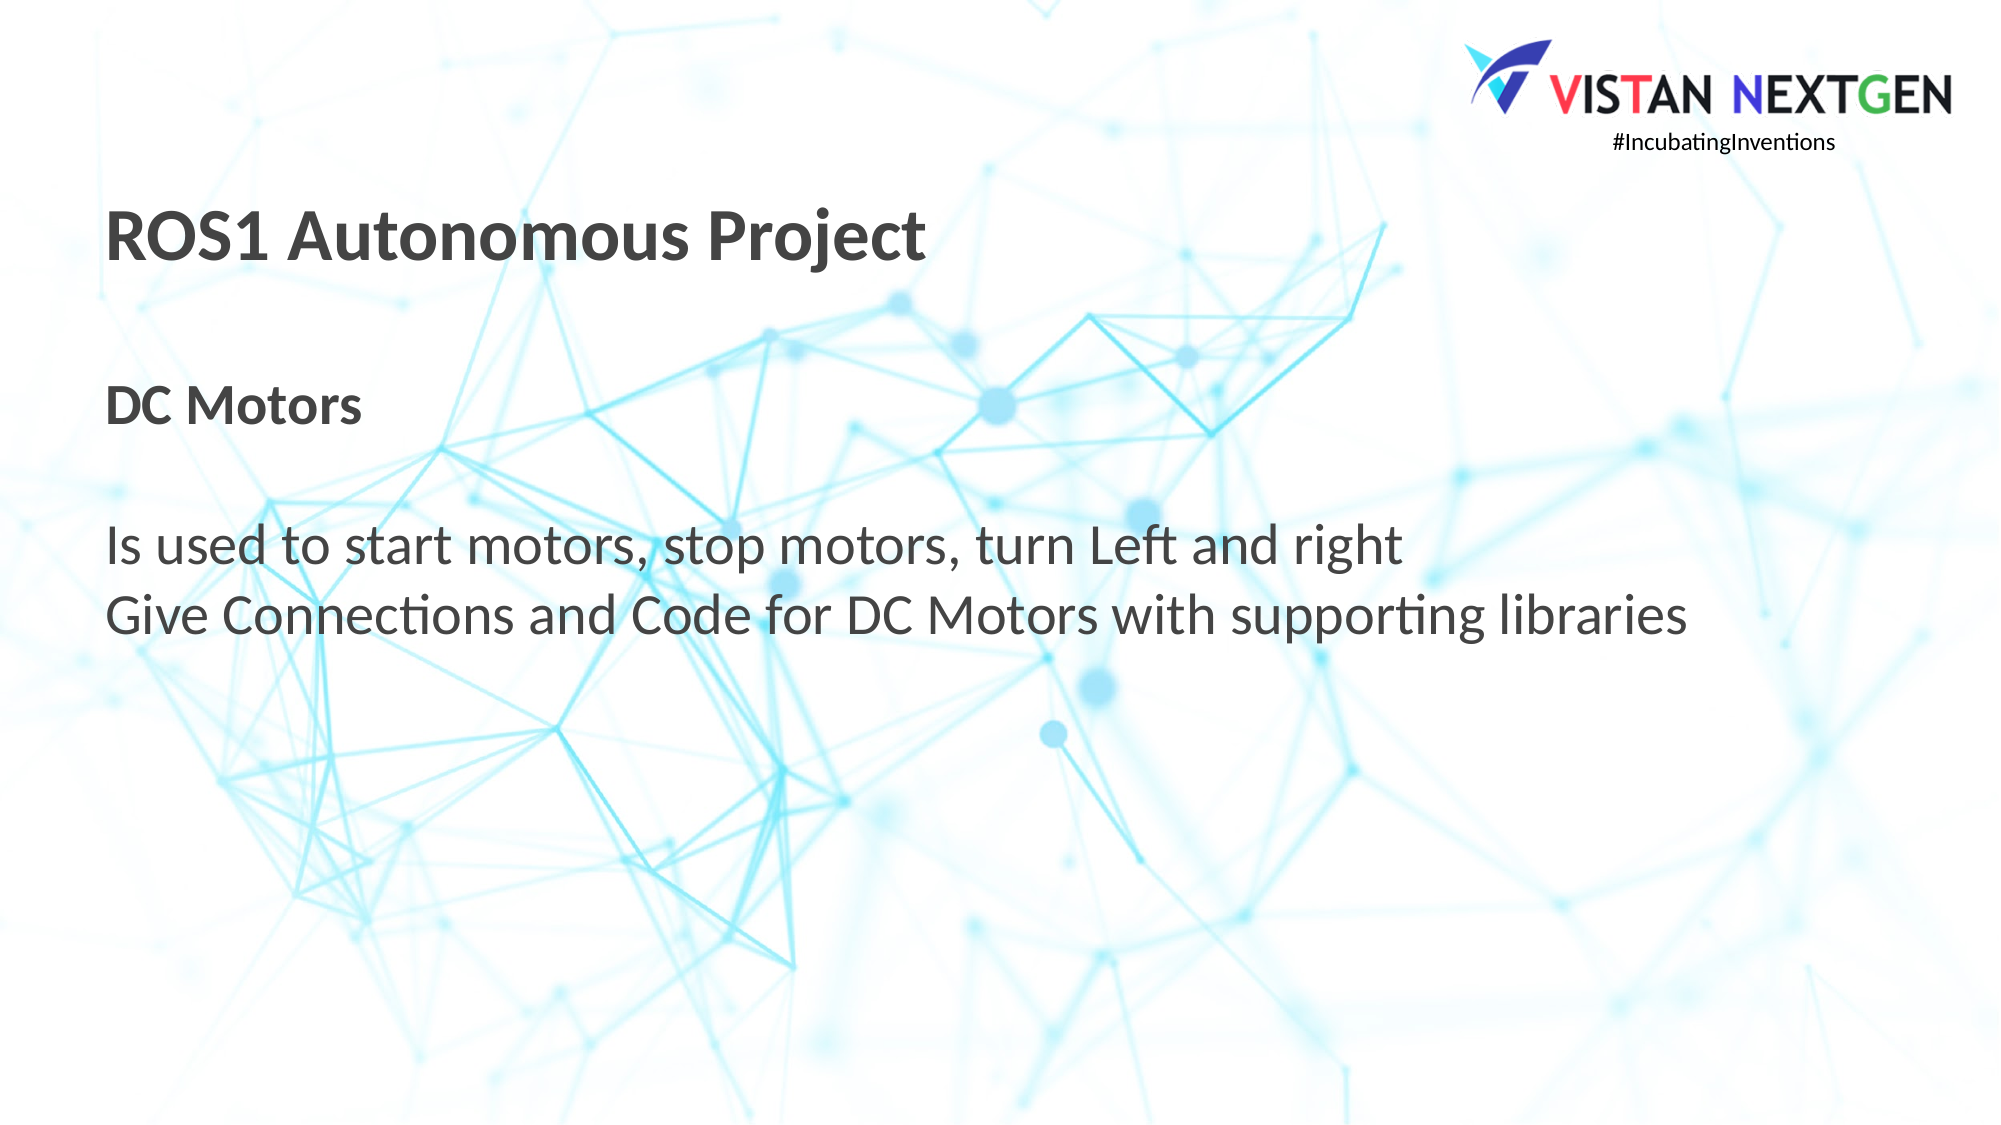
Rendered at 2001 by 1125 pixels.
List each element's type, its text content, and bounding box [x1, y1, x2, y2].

picture [0, 0, 2000, 1125]
text_box #IncubatingInventions [1610, 123, 1913, 156]
text_box ROS1 Autonomous Project DC Motors Is used to start motors, stop motors, turn Left and right Give Connections and Code for DC Motors with supporting libraries [90, 178, 1842, 724]
text_box [1439, 36, 1975, 119]
